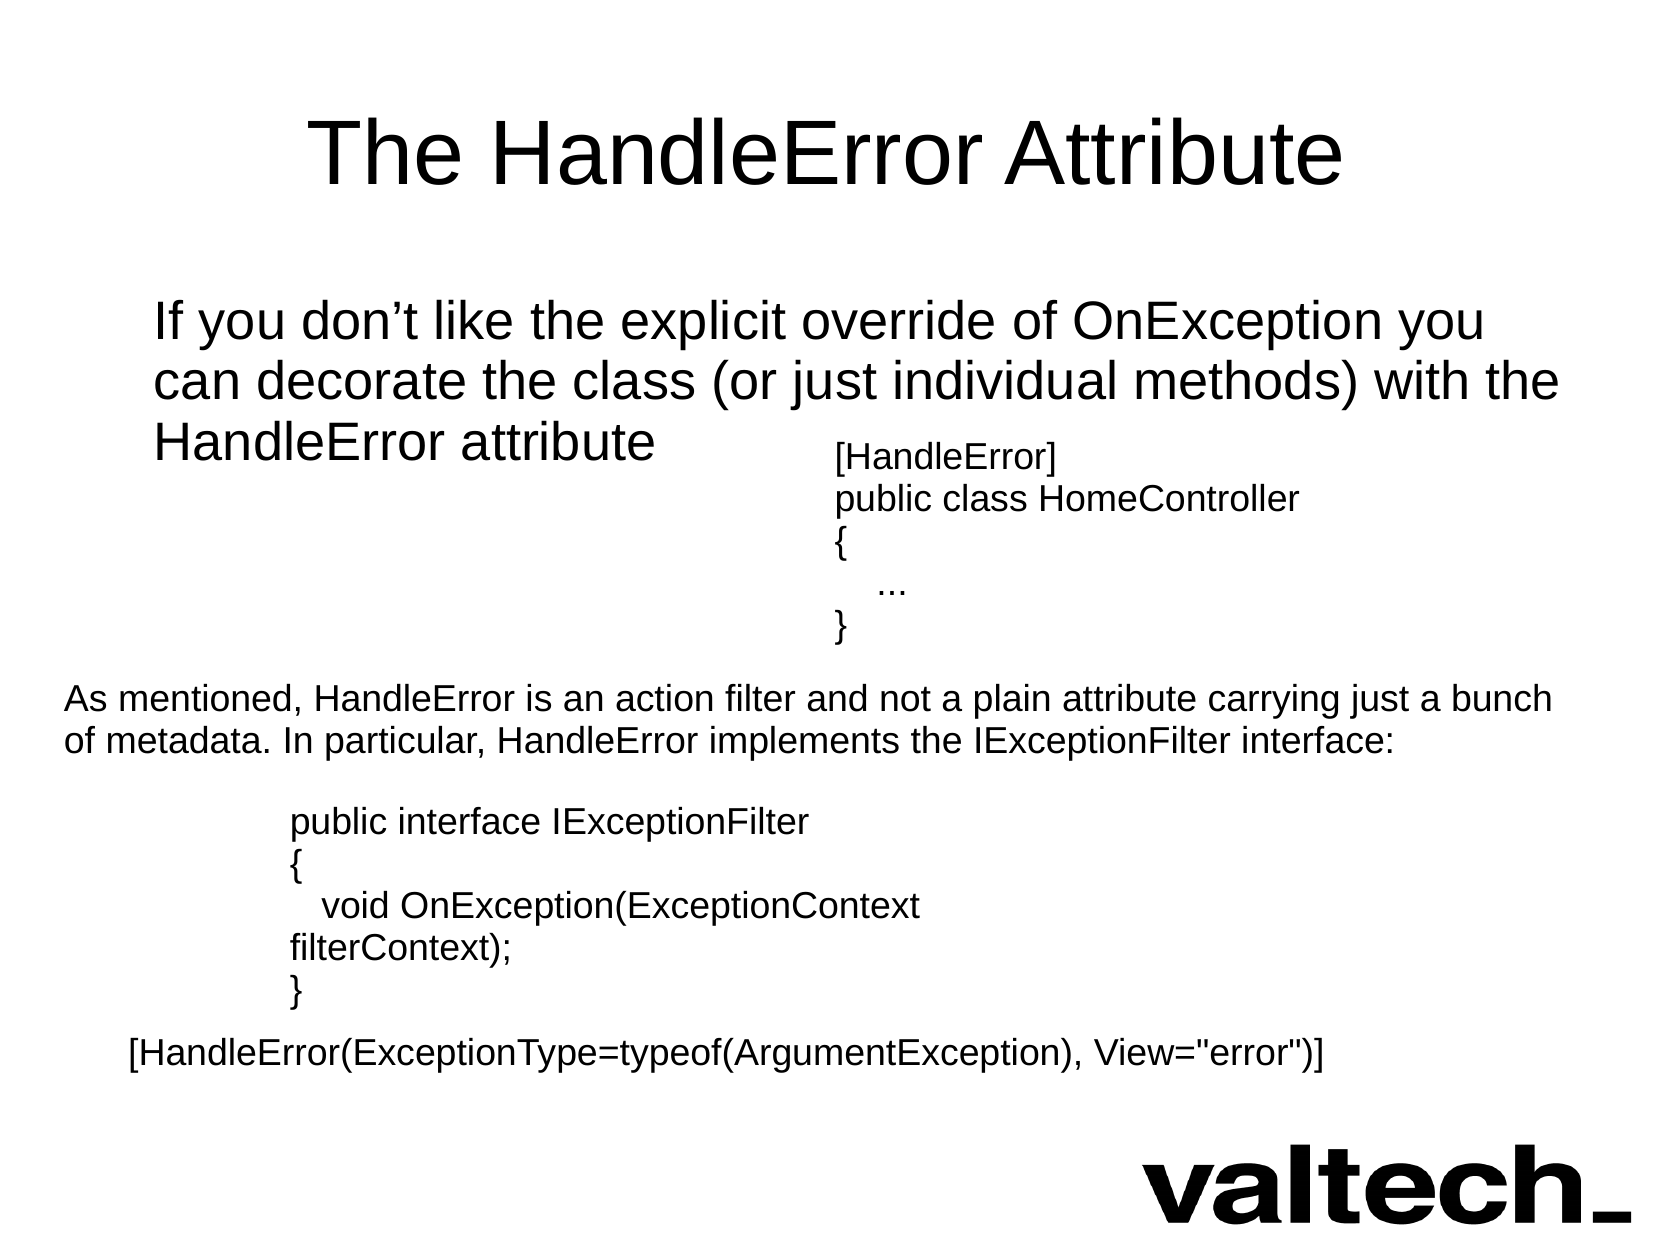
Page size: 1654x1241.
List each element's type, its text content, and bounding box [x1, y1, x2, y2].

text_box [HandleError] public class HomeController { ... } [819, 428, 1315, 654]
title The HandleError Attribute [82, 49, 1571, 257]
picture [1122, 1121, 1645, 1241]
list If you don’t like the explicit override of OnException you can decorate the class (or just individual methods) with the HandleError attribute [82, 769, 1571, 1109]
text_box As mentioned, HandleError is an action filter and not a plain attribute carrying just a bunch of metadata. In particular, HandleError implements the IExceptionFilter interface: [49, 669, 1610, 769]
text_box [HandleError(ExceptionType=typeof(ArgumentException), View="error")] [113, 1024, 1382, 1082]
text_box public interface IExceptionFilter { void OnException(ExceptionContext filterContext); } [275, 793, 1168, 977]
list If you don’t like the explicit override of OnException you can decorate the class (or just individual methods) with the HandleError attribute [82, 290, 1571, 669]
